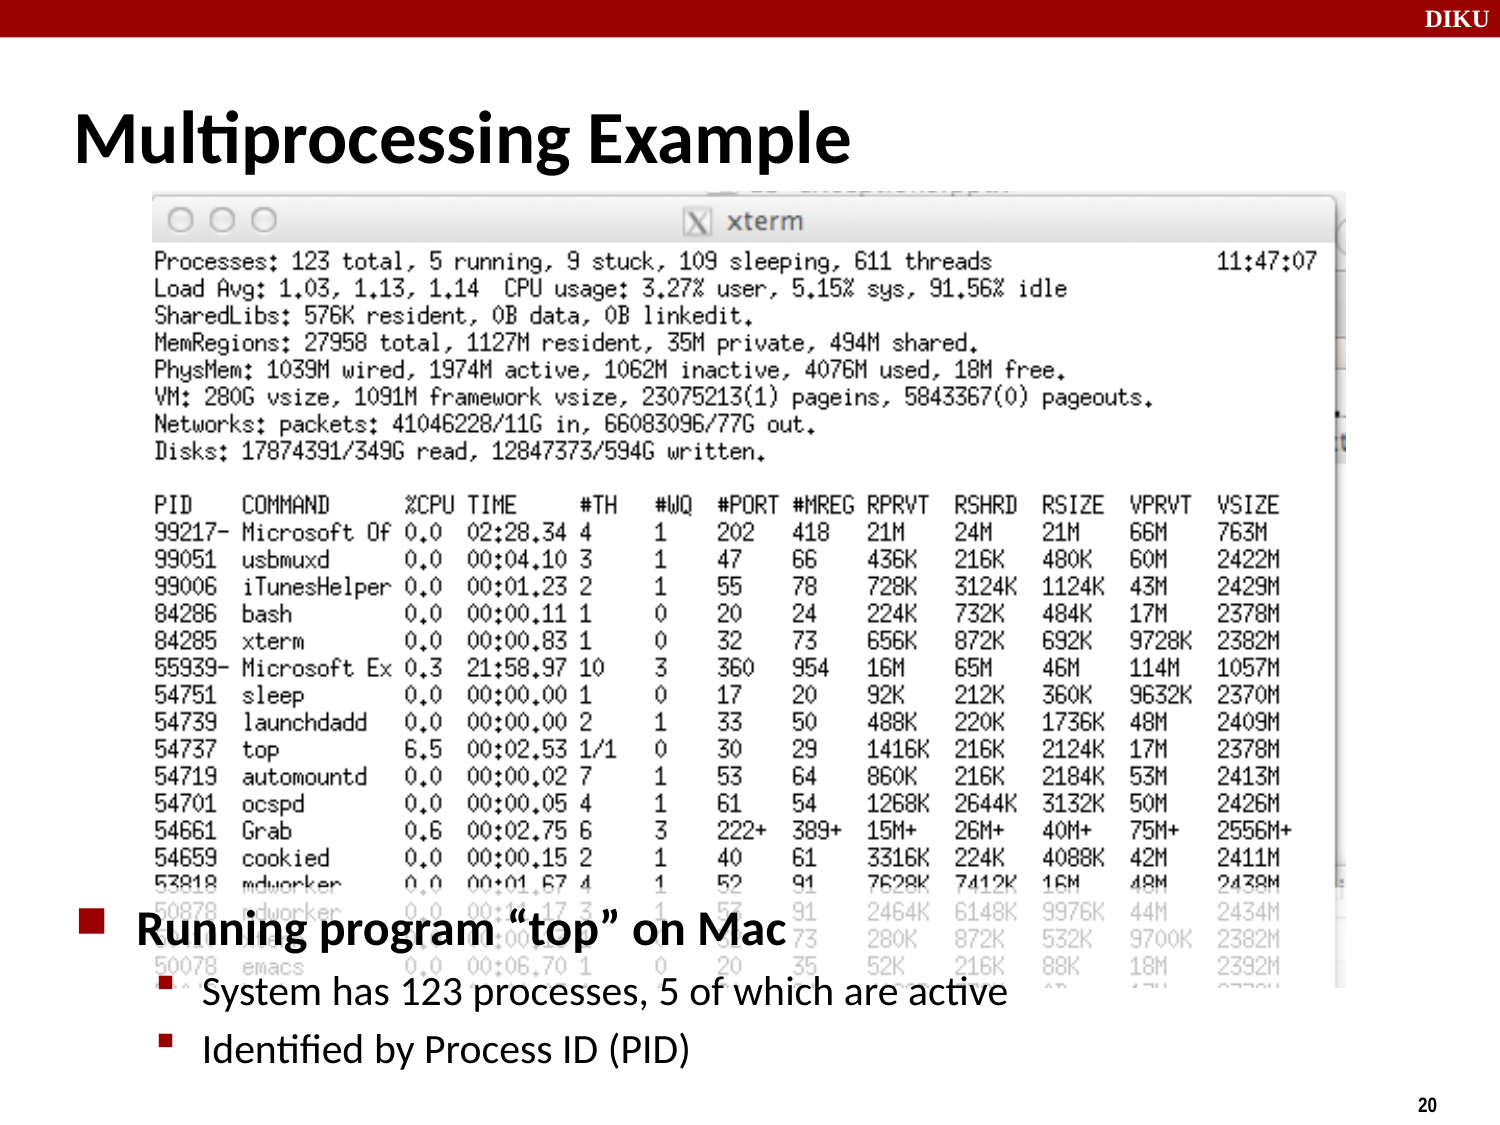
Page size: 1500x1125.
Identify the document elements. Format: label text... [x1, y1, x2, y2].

list Running program “top” on Mac System has 123 processes, 5 of which are active Identified by Process ID (PID) [65, 887, 1361, 1039]
picture [152, 191, 1346, 887]
title Multiprocessing Example [58, 71, 1304, 197]
